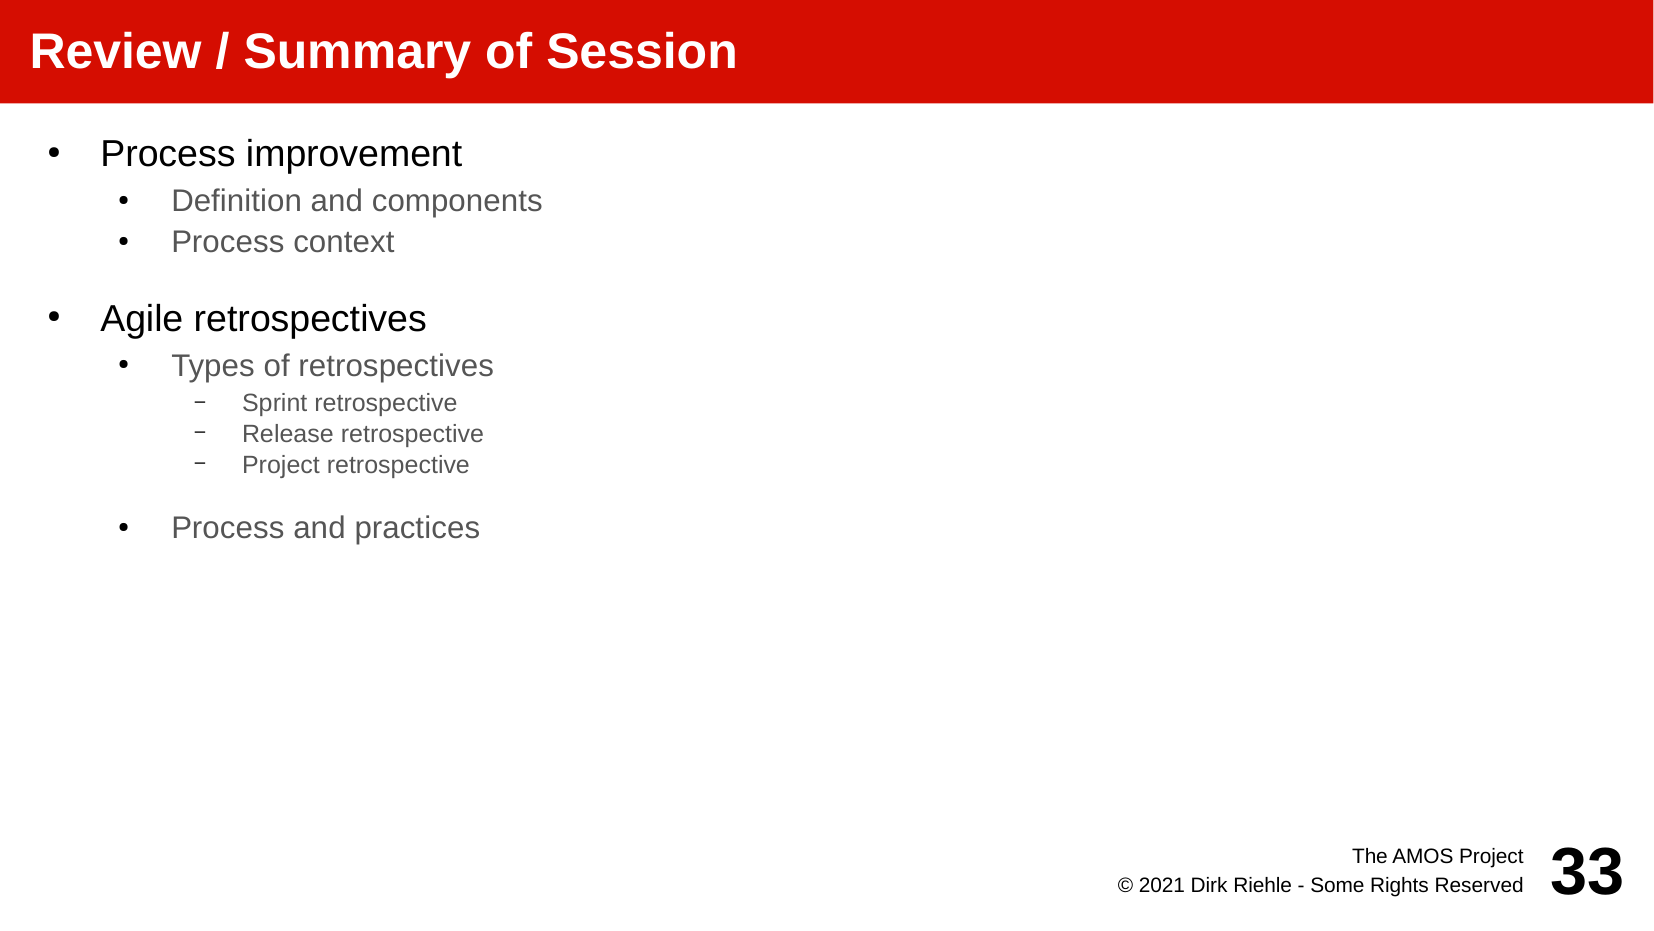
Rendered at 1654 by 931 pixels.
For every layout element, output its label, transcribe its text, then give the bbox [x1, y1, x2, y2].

list Process improvement Definition and components Process context Agile retrospectives Types of retrospectives Sprint retrospective Release retrospective Project retrospective Process and practices [29, 132, 1625, 813]
title Review / Summary of Session [0, 0, 1654, 104]
